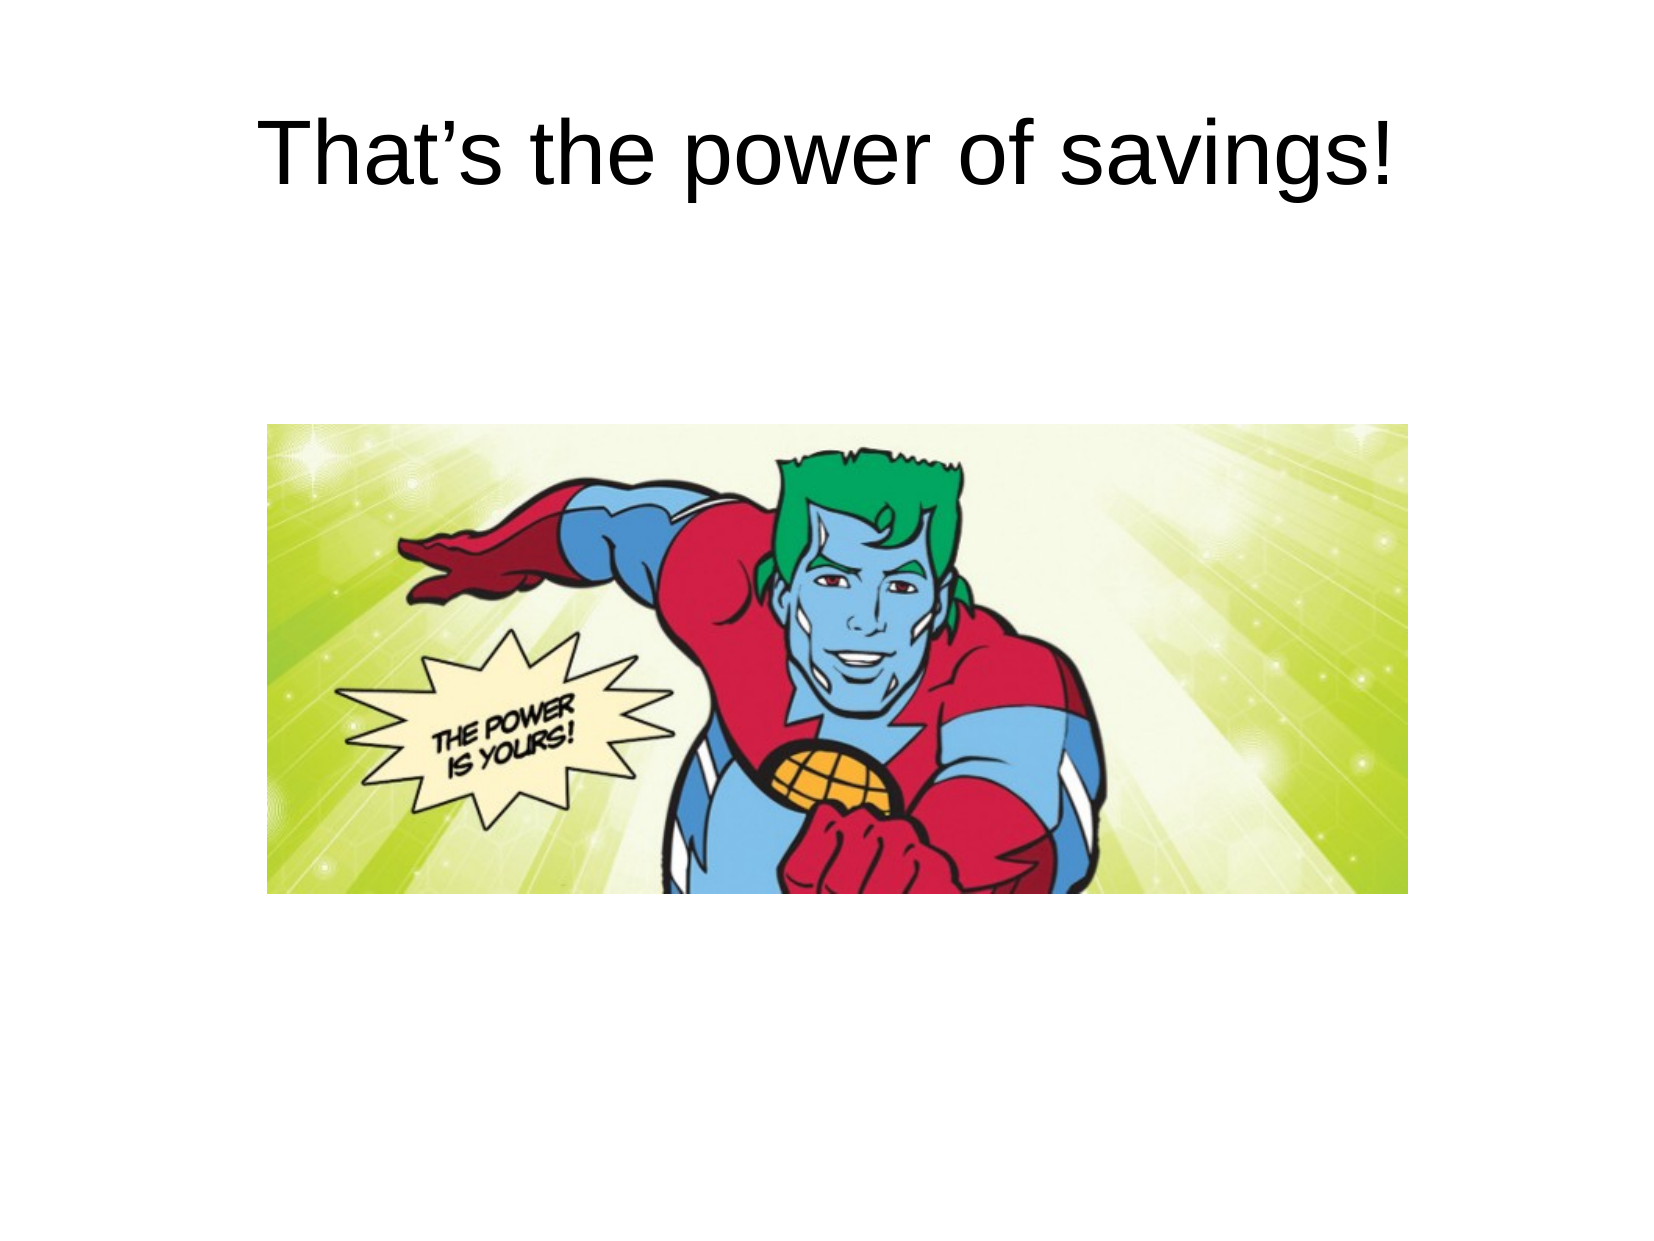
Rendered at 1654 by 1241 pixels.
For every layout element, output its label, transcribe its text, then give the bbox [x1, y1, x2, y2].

title That’s the power of savings! [82, 49, 1571, 257]
picture [267, 424, 1408, 894]
